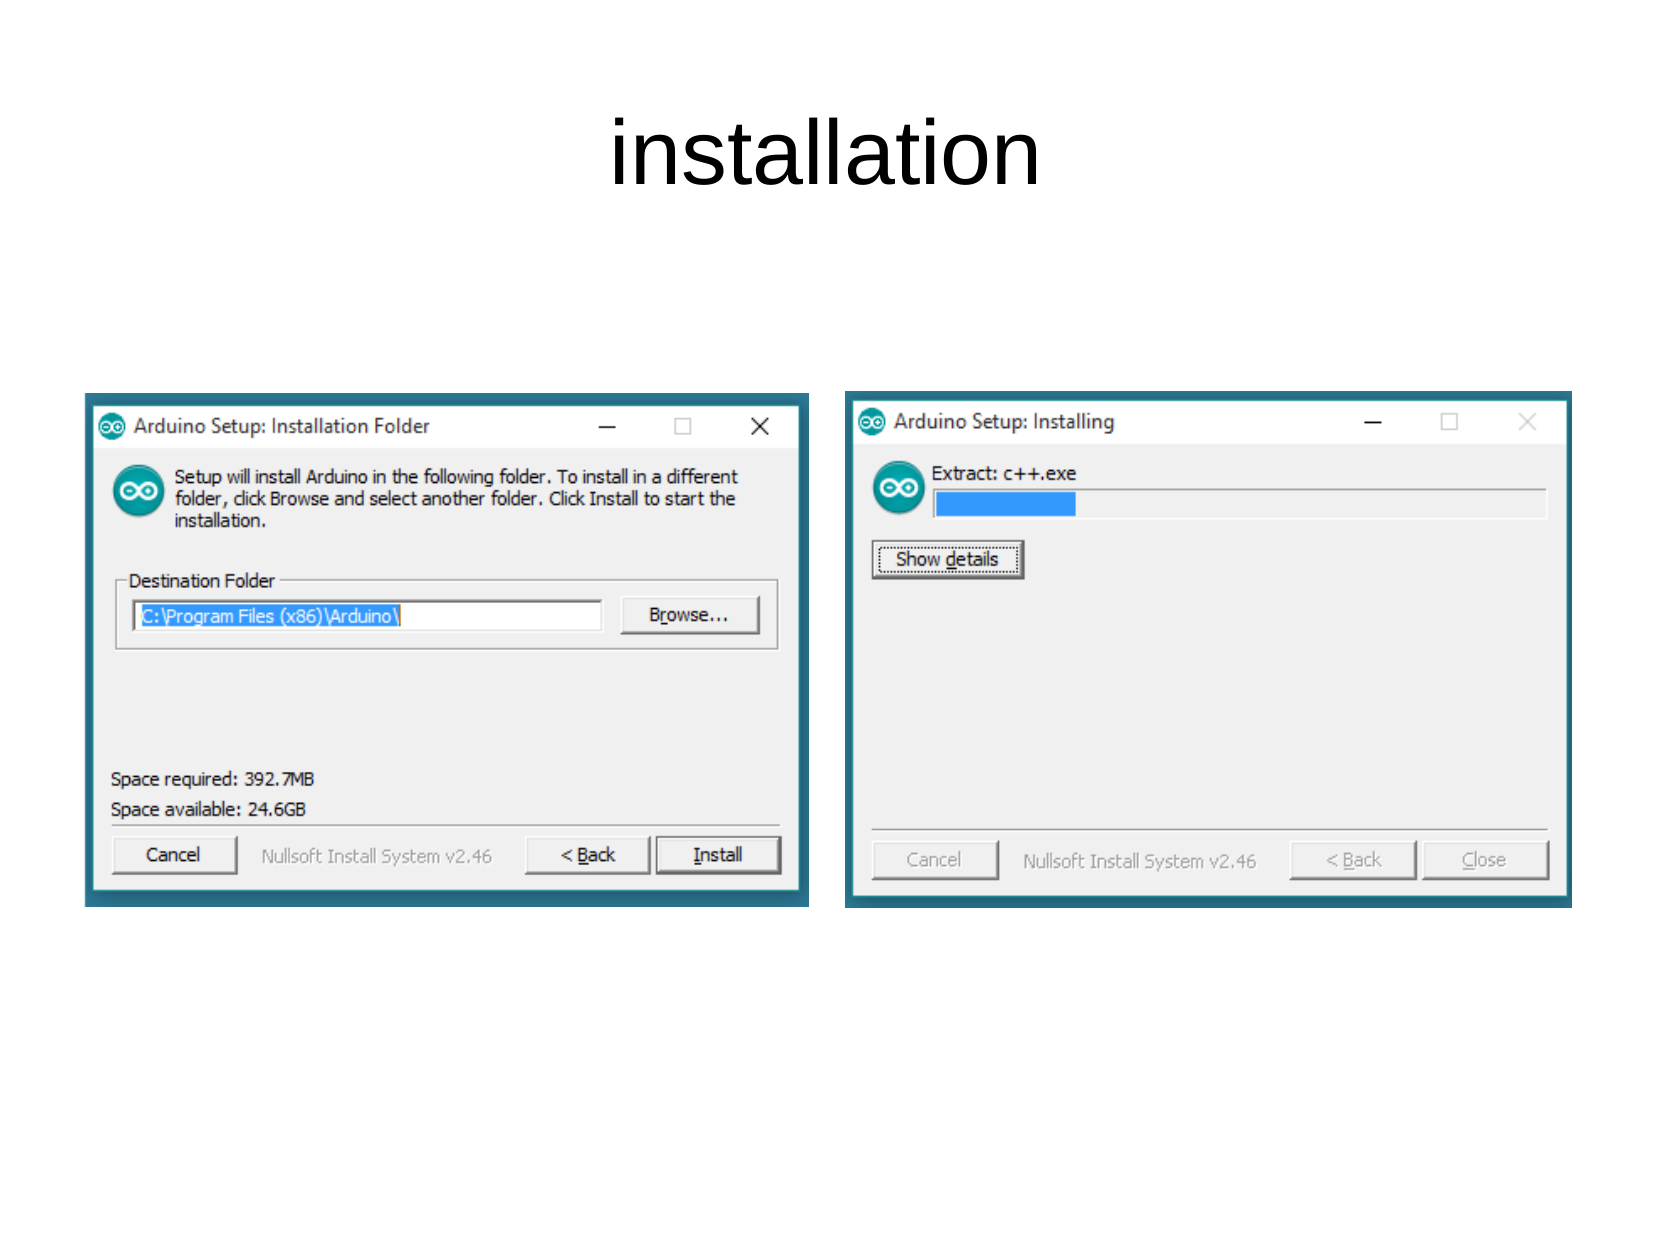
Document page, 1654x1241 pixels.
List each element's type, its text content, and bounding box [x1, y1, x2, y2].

title installation [82, 49, 1571, 257]
picture [845, 391, 1572, 908]
picture [82, 393, 809, 907]
